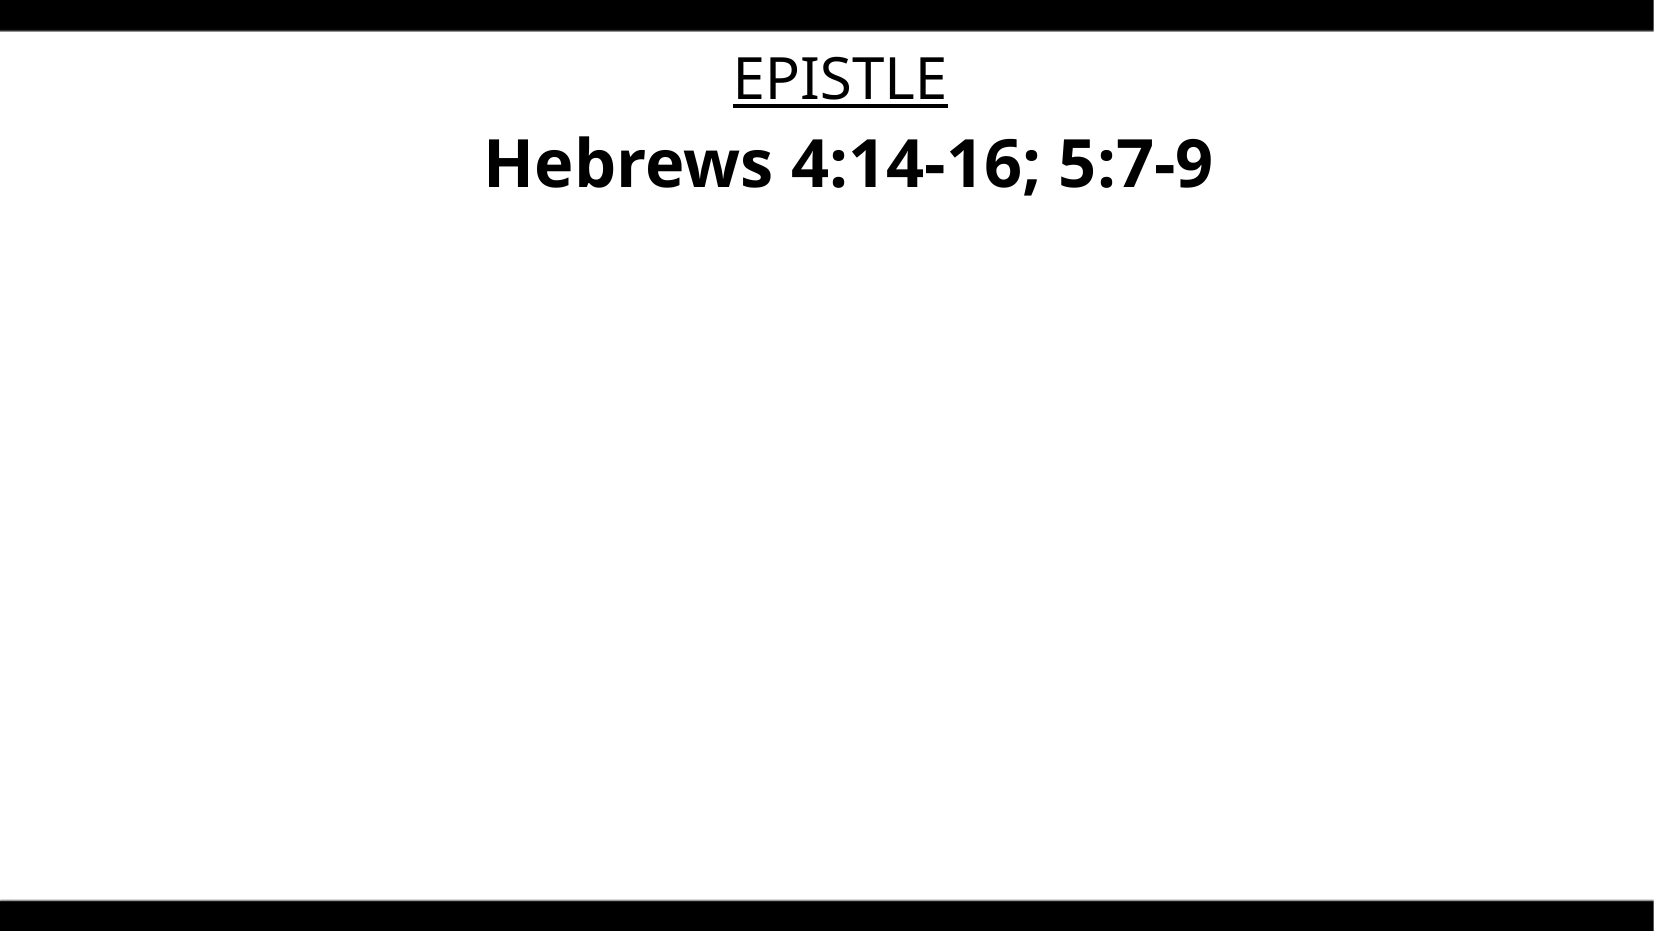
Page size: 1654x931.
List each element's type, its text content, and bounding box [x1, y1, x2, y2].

picture [0, 0, 1654, 931]
text_box EPISTLE Hebrews 4:14-16; 5:7-9 [75, 30, 1606, 211]
